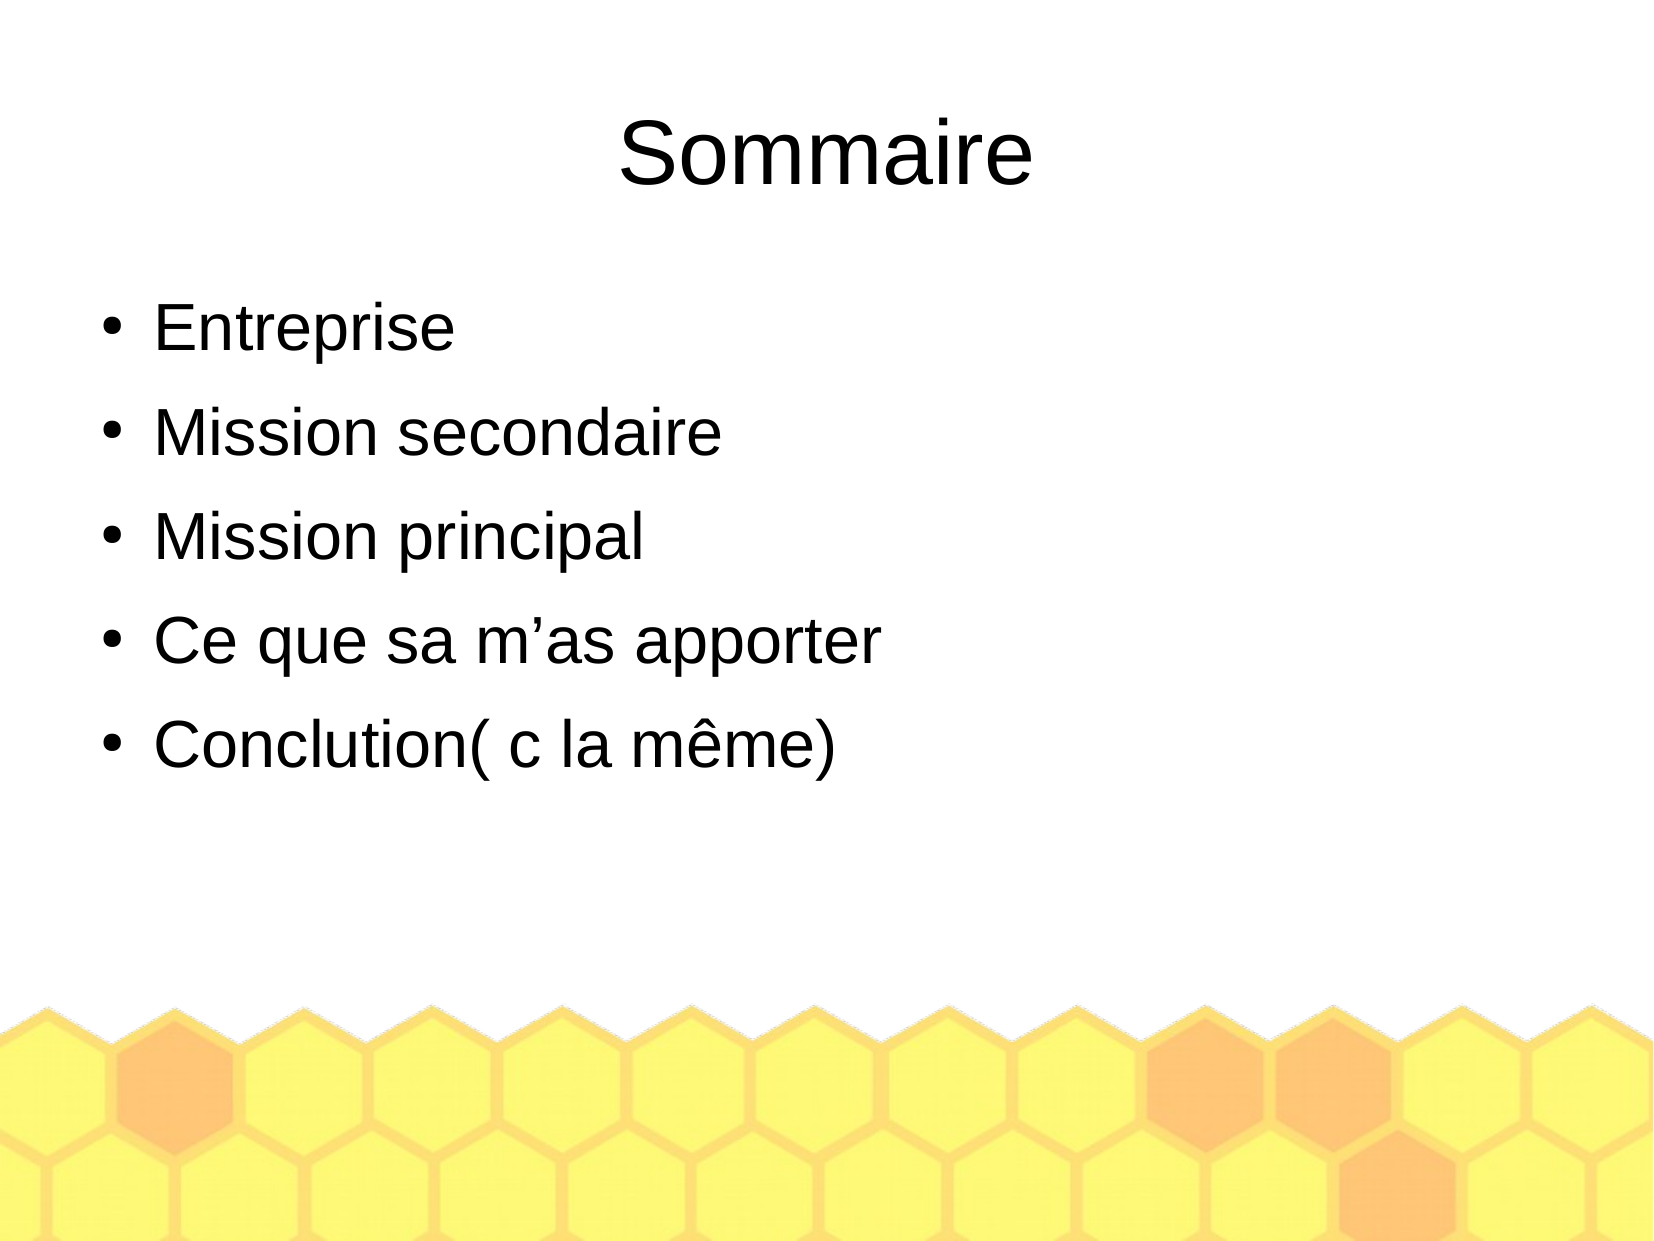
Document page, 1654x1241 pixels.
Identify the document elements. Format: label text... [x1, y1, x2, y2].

list Entreprise Mission secondaire Mission principal Ce que sa m’as apporter Conclution( c la même) [82, 290, 1571, 1010]
title Sommaire [82, 49, 1571, 257]
picture [0, 1001, 1654, 1241]
